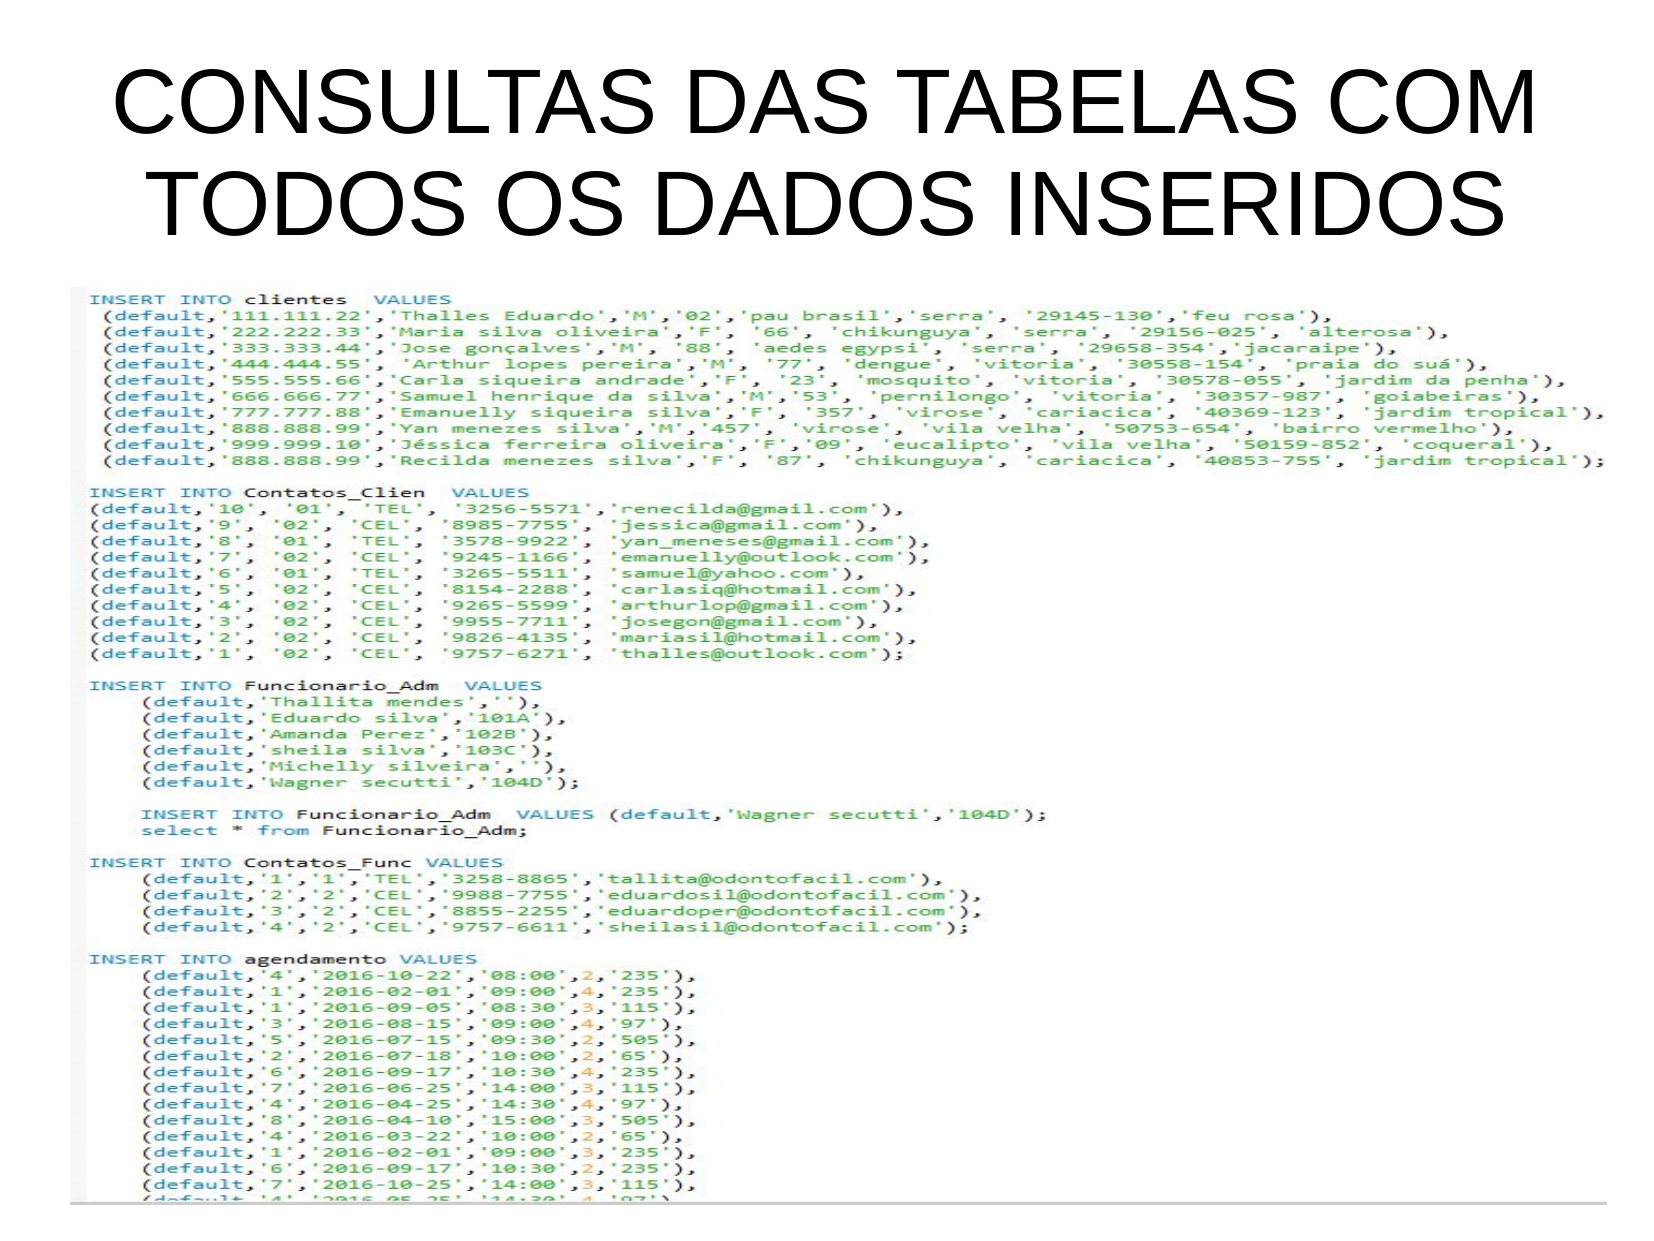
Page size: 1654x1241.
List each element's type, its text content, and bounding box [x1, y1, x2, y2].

title CONSULTAS DAS TABELAS COM TODOS OS DADOS INSERIDOS [82, 49, 1571, 257]
picture [70, 287, 1607, 1205]
